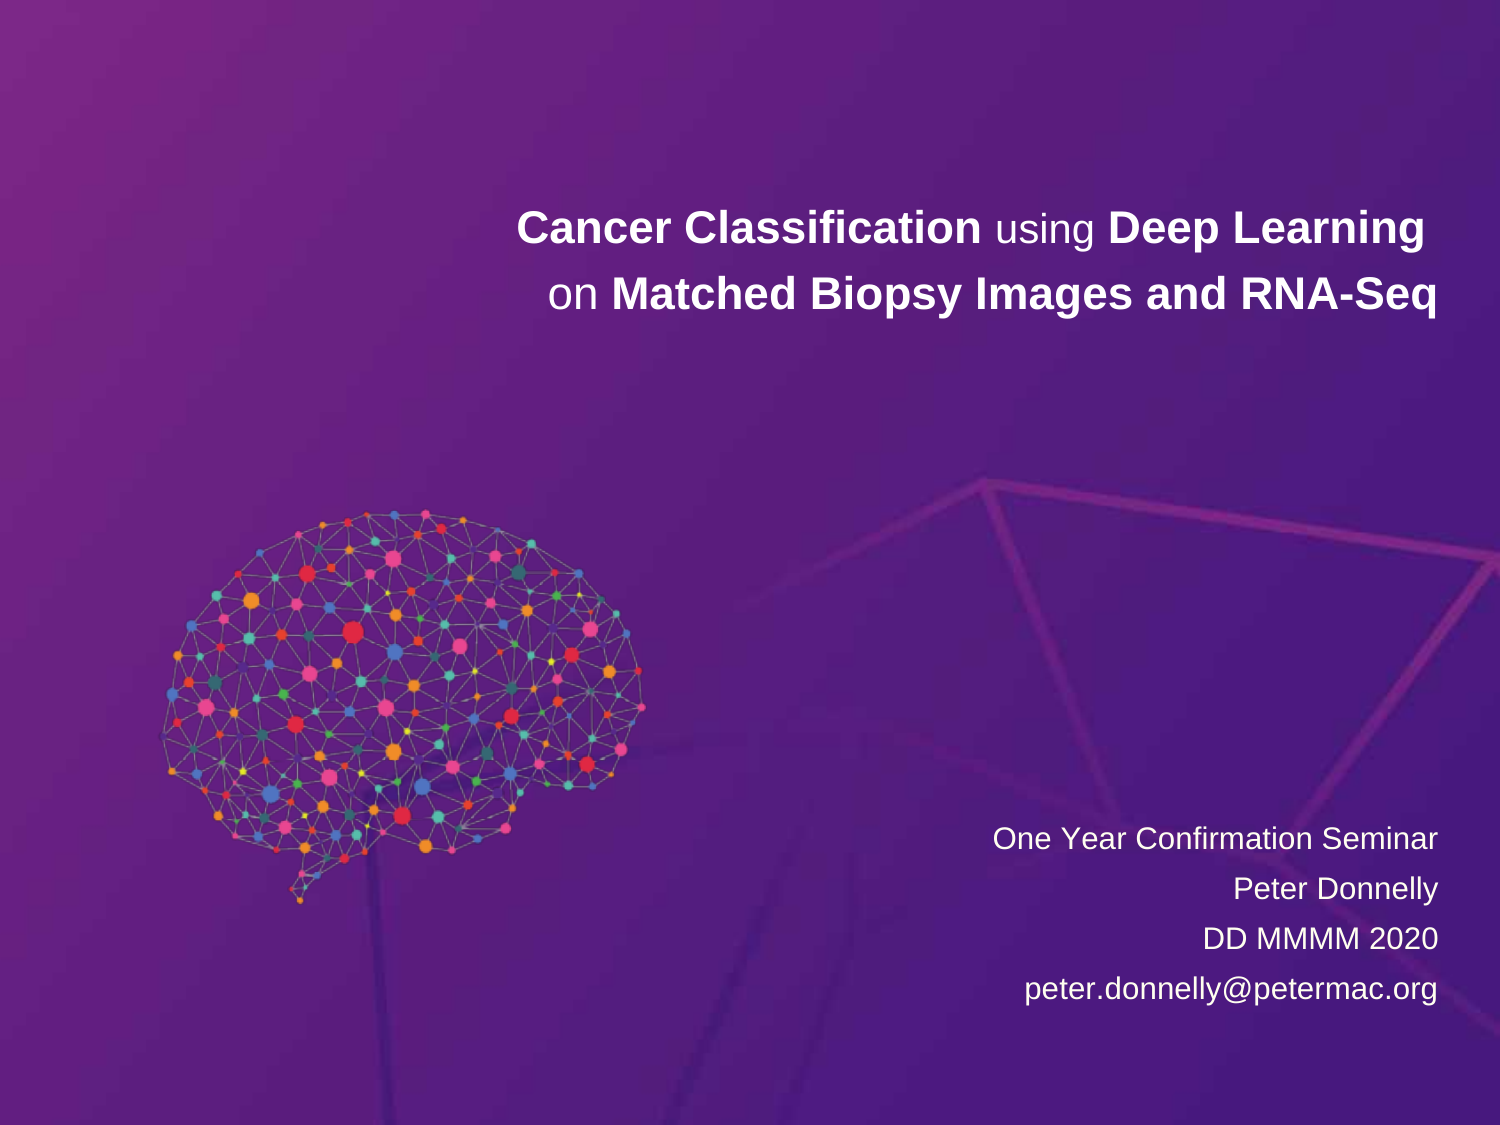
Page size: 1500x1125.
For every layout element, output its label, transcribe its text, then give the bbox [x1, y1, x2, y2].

text_box One Year Confirmation Seminar Peter Donnelly DD MMMM 2020 peter.donnelly@petermac.org [827, 820, 1454, 1062]
picture [0, 0, 1500, 1125]
title Cancer Classification using Deep Learning on Matched Biopsy Images and RNA-Seq [12, 47, 1454, 328]
